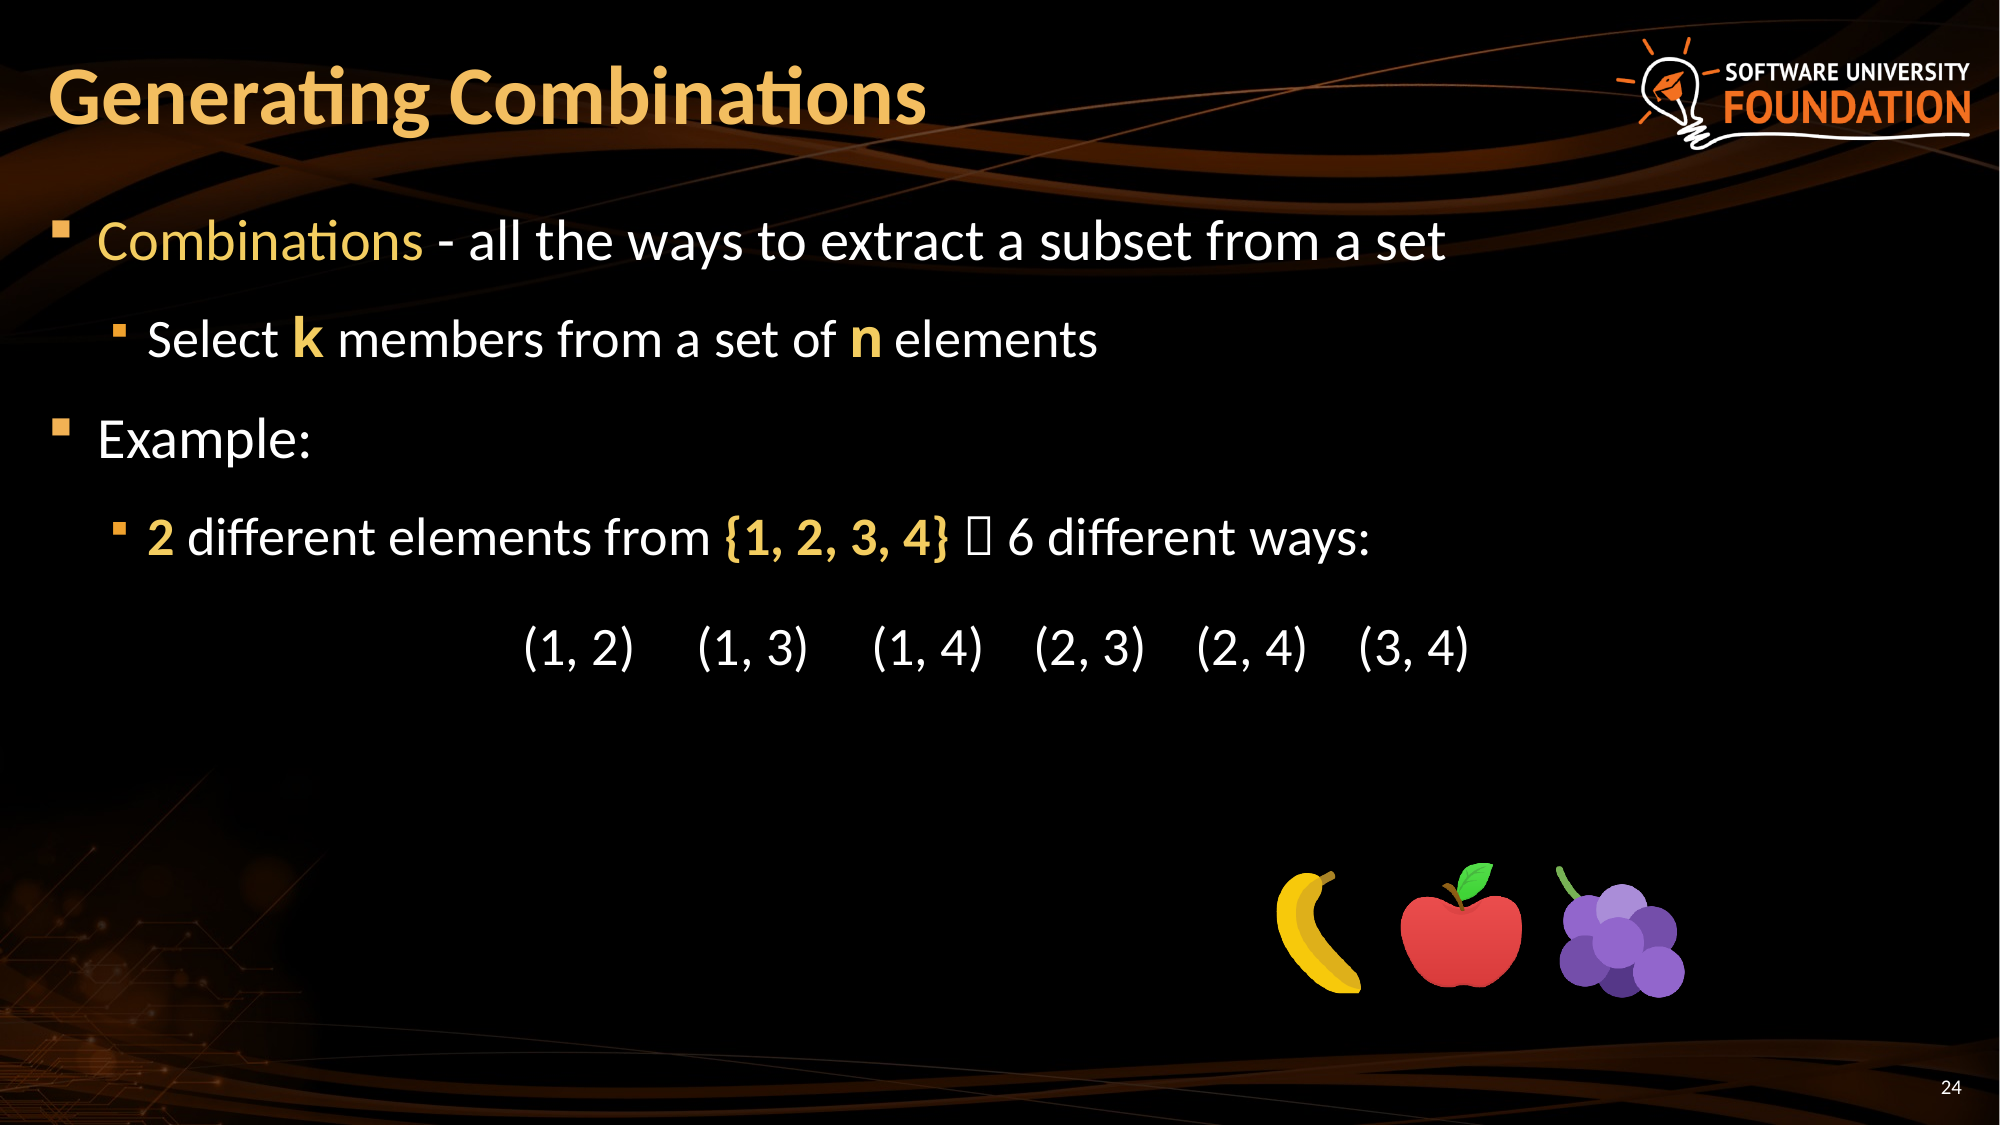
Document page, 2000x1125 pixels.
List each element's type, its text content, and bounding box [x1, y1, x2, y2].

picture [0, 0, 2000, 1125]
title Generating Combinations [30, 6, 1602, 189]
list Combinations - all the ways to extract a subset from a set Select k members from a set of n elements Example: 2 different elements from {1, 2, 3, 4}  6 different ways: (1, 2) (1, 3) (1, 4) (2, 3) (2, 4) (3, 4) [29, 188, 1967, 1103]
